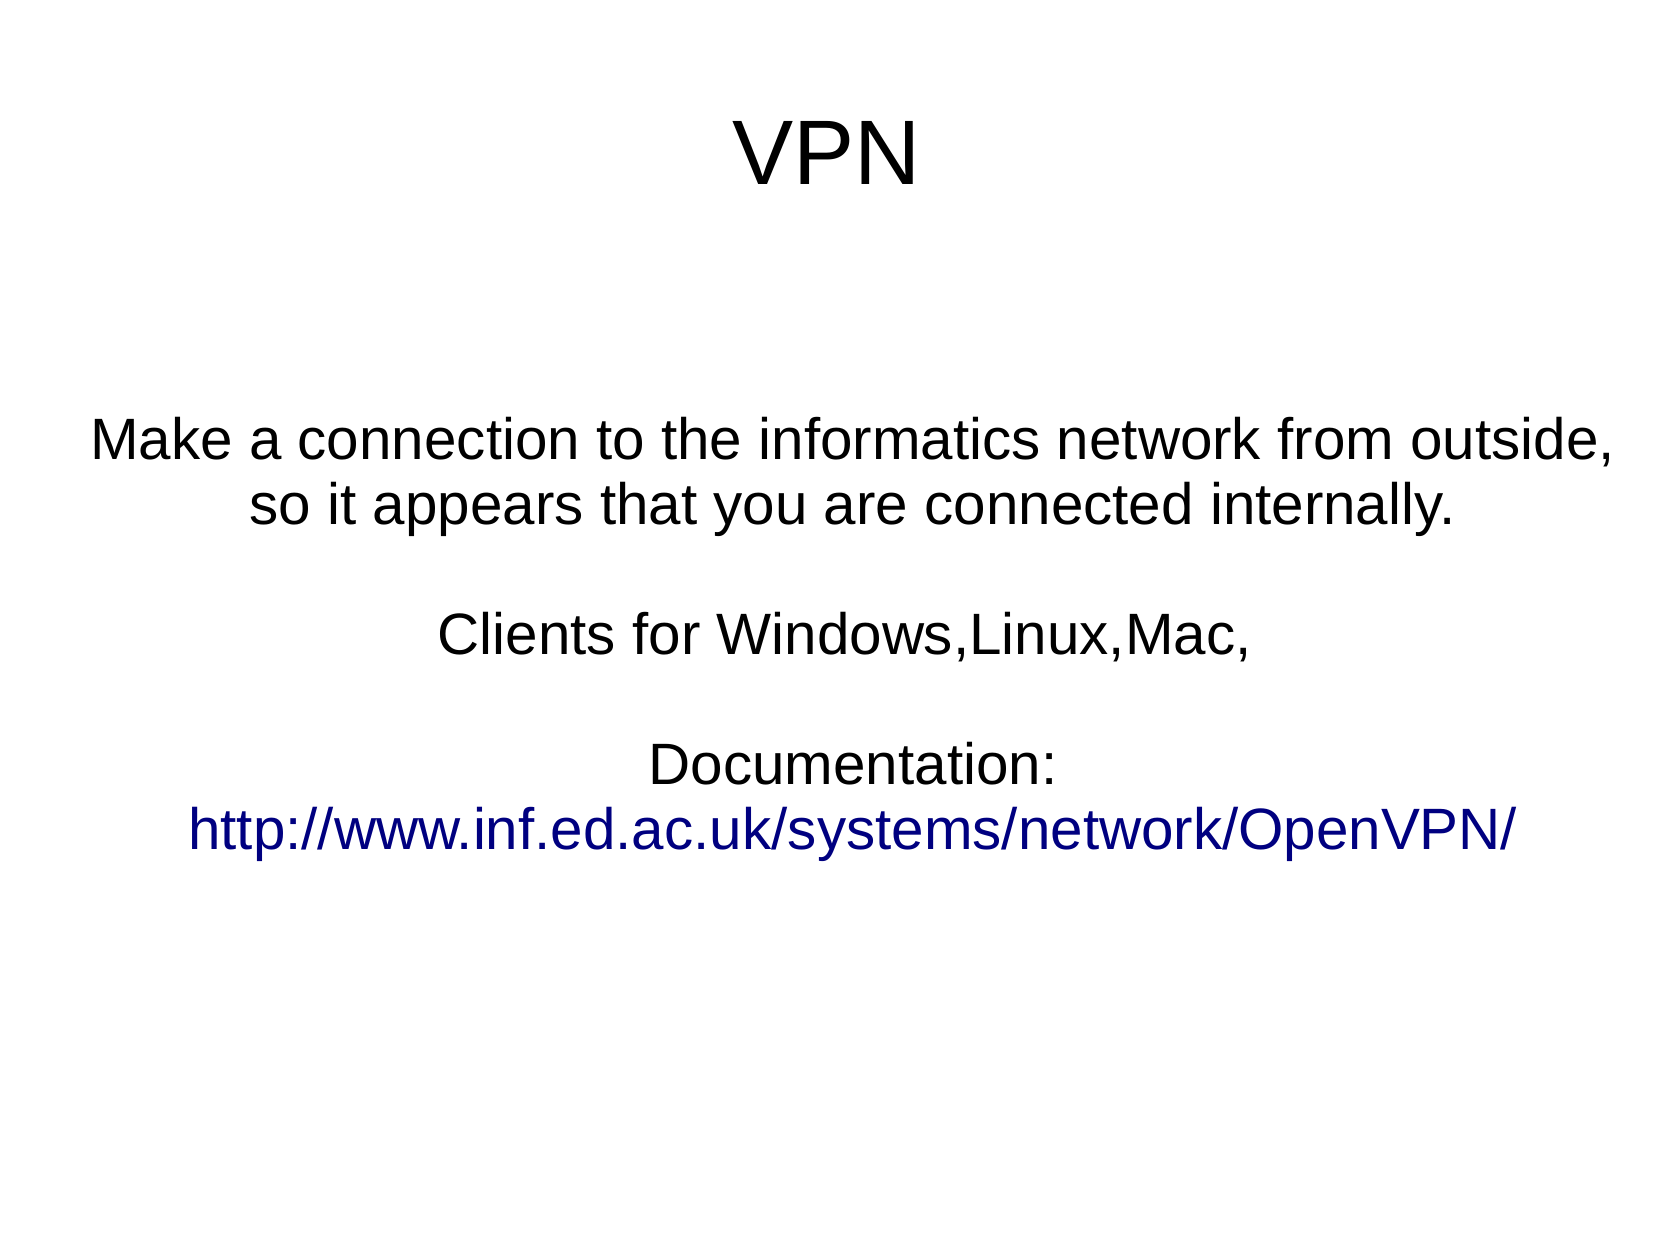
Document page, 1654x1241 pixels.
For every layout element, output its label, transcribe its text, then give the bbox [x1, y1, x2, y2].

title VPN [82, 56, 1571, 250]
subtitle Make a connection to the informatics network from outside, so it appears that you are connected internally. Clients for Windows,Linux,Mac, Documentation: http://www.inf.ed.ac.uk/systems/network/OpenVPN/ [82, 297, 1625, 1102]
